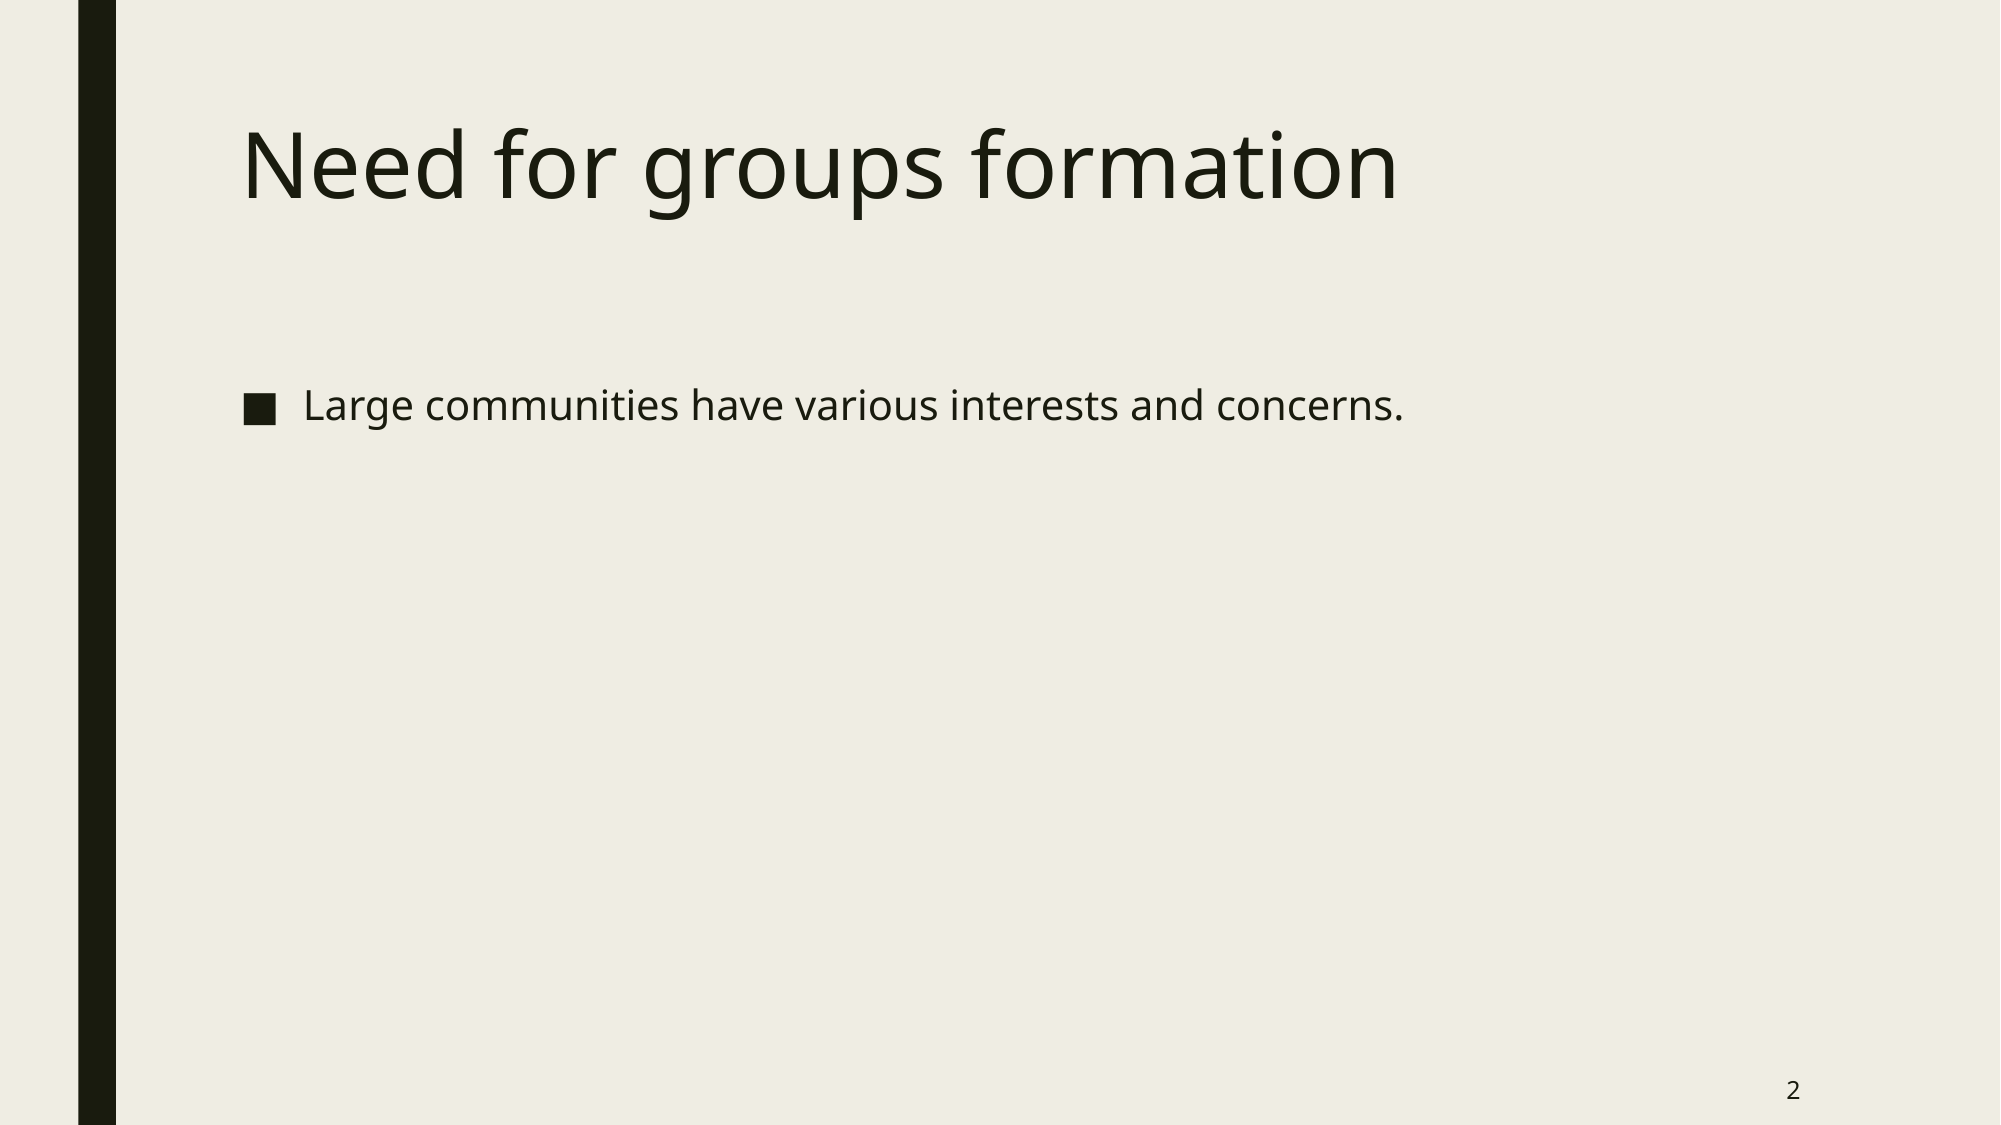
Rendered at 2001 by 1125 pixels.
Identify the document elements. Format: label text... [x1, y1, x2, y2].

slide_number <number> [1553, 1058, 1816, 1125]
list Large communities have various interests and concerns. [225, 375, 1800, 963]
title Need for groups formation [225, 112, 1800, 357]
